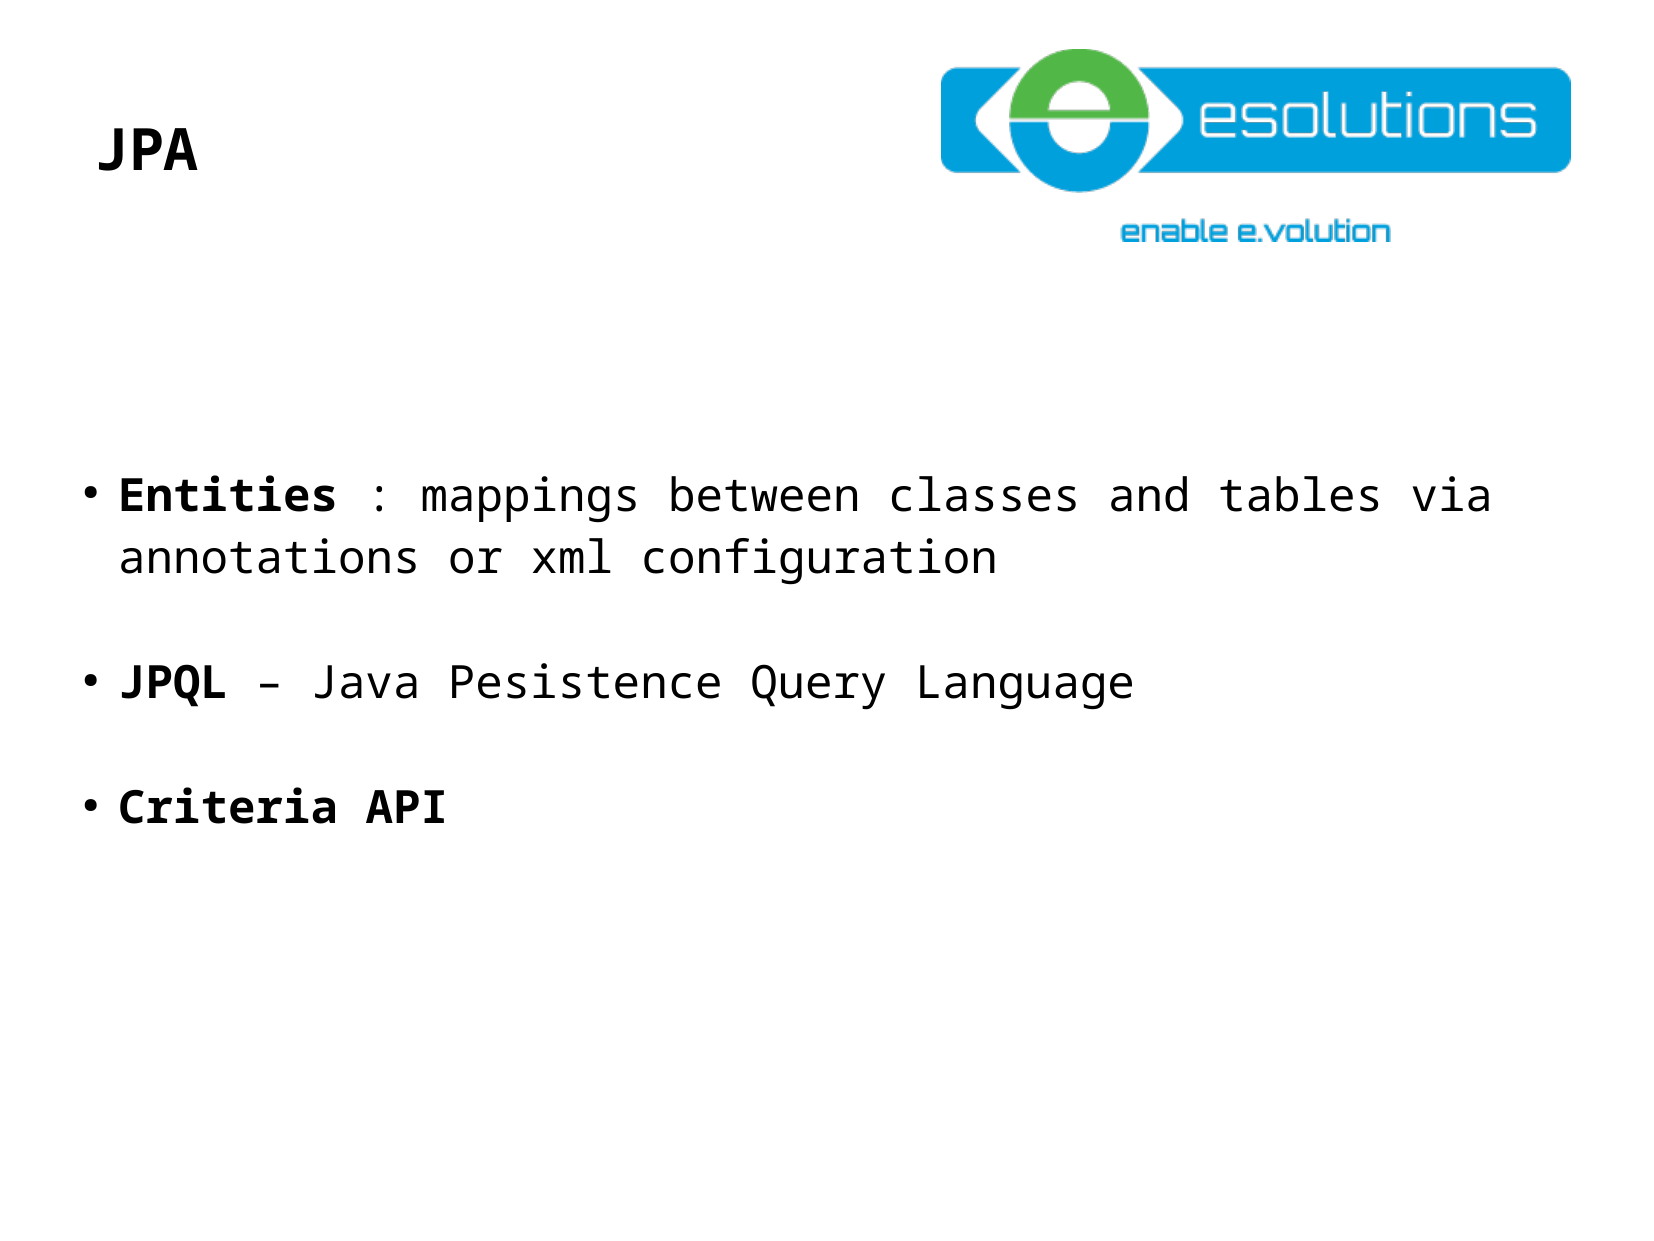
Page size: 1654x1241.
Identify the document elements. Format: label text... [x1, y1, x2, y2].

picture [1213, 228, 1224, 232]
picture [1323, 92, 1335, 137]
picture [1283, 103, 1318, 137]
picture [1185, 228, 1195, 238]
picture [1406, 103, 1412, 137]
picture [1382, 92, 1401, 137]
picture [1356, 228, 1367, 238]
title [118, 62, 1571, 249]
picture [1201, 103, 1236, 137]
picture [1126, 228, 1136, 232]
picture [1242, 103, 1277, 137]
text_box Entities : mappings between classes and tables via annotations or xml configuration JPQL – Java Pesistence Query Language Criteria API [82, 249, 1571, 1051]
picture [1341, 103, 1377, 137]
picture [1419, 103, 1454, 137]
picture [941, 49, 1571, 242]
picture [1376, 228, 1386, 242]
picture [1501, 103, 1537, 137]
picture [1146, 228, 1155, 242]
picture [1460, 103, 1495, 137]
title JPA [94, 56, 918, 240]
picture [1242, 228, 1252, 232]
